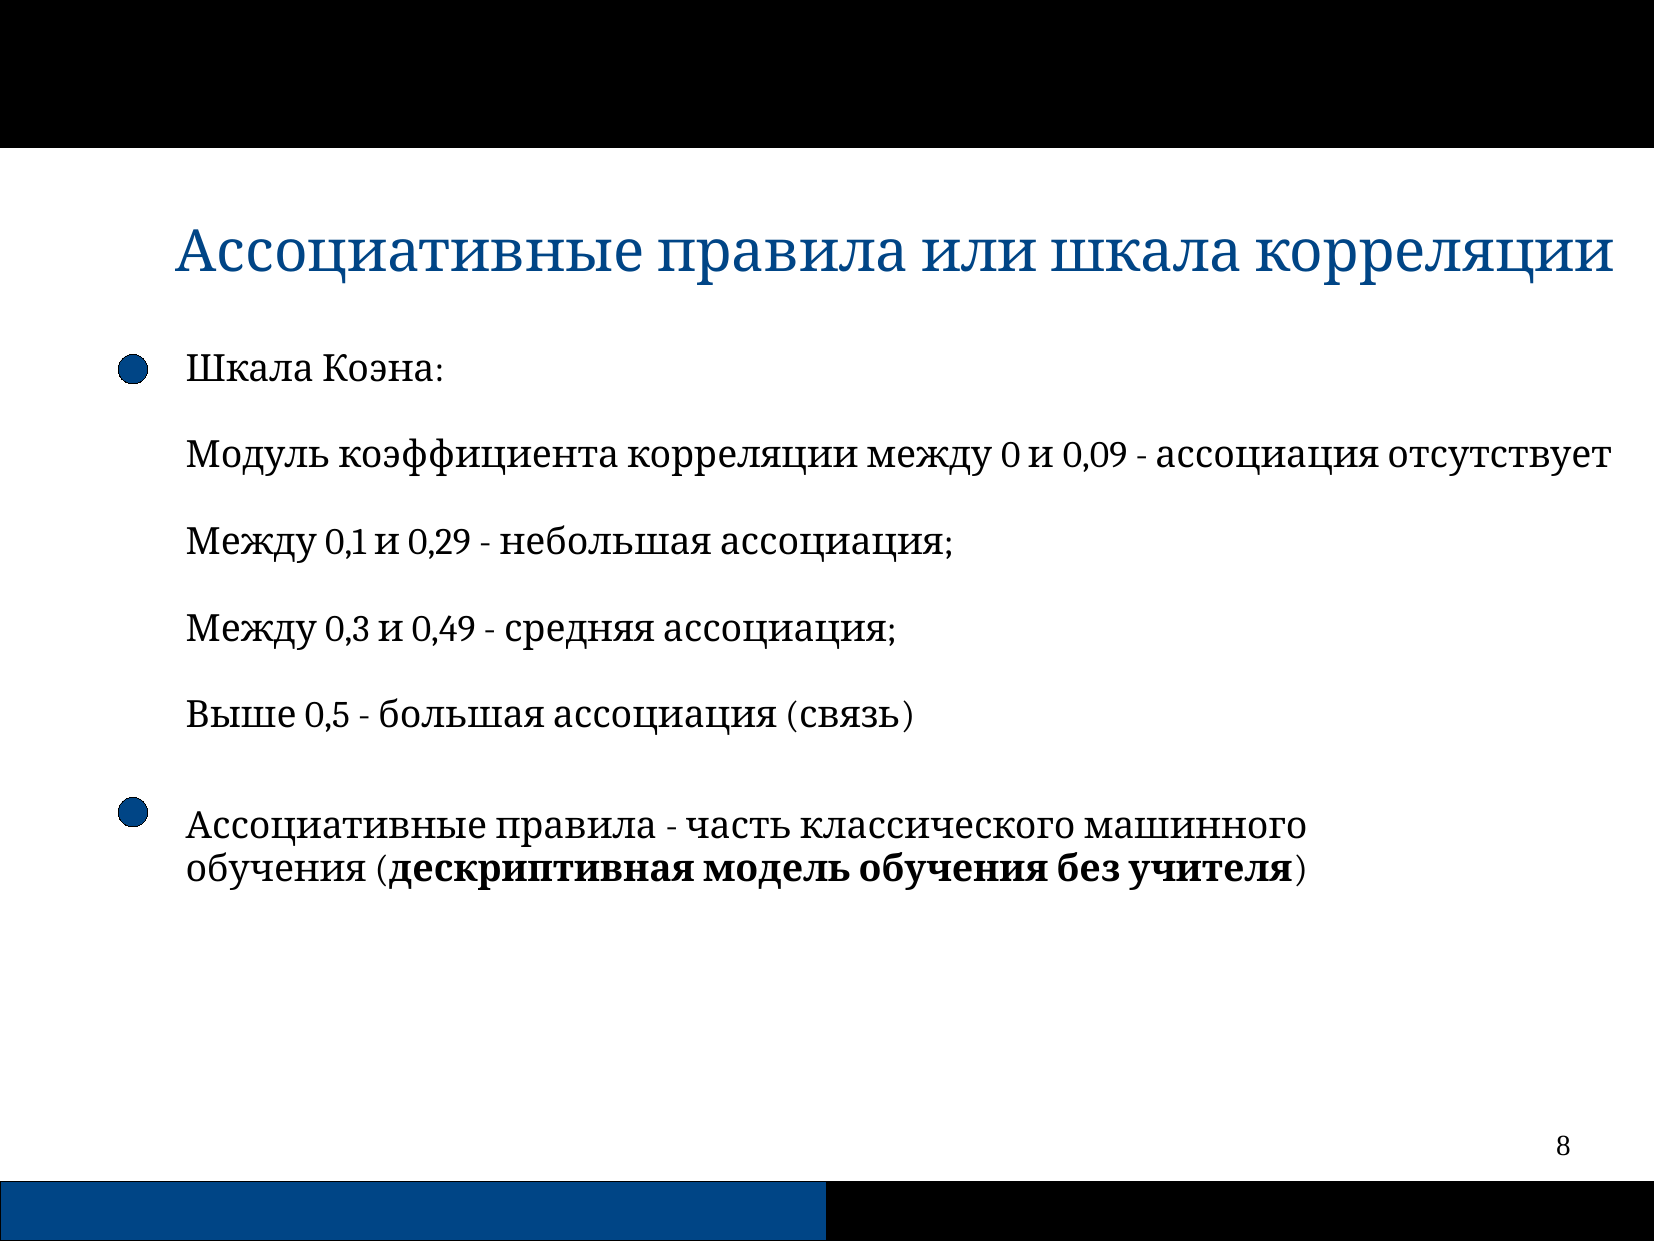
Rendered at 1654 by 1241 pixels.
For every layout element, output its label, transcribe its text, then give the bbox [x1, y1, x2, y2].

text_box Шкала Коэна: Модуль коэффициента корреляции между 0 и 0,09 - ассоциация отсутствует Между 0,1 и 0,29 - небольшая ассоциация; Между 0,3 и 0,49 - средняя ассоциация; Выше 0,5 - большая ассоциация (связь) [170, 340, 1498, 751]
text_box Ассоциативные правила - часть классического машинного обучения (дескриптивная модель обучения без учителя) [170, 797, 1477, 901]
text_box [0, 0, 1654, 148]
text_box [118, 797, 148, 827]
text_box [118, 354, 148, 384]
text_box Ассоциативные правила или шкала корреляции [160, 211, 1466, 299]
text_box [0, 1181, 1654, 1241]
